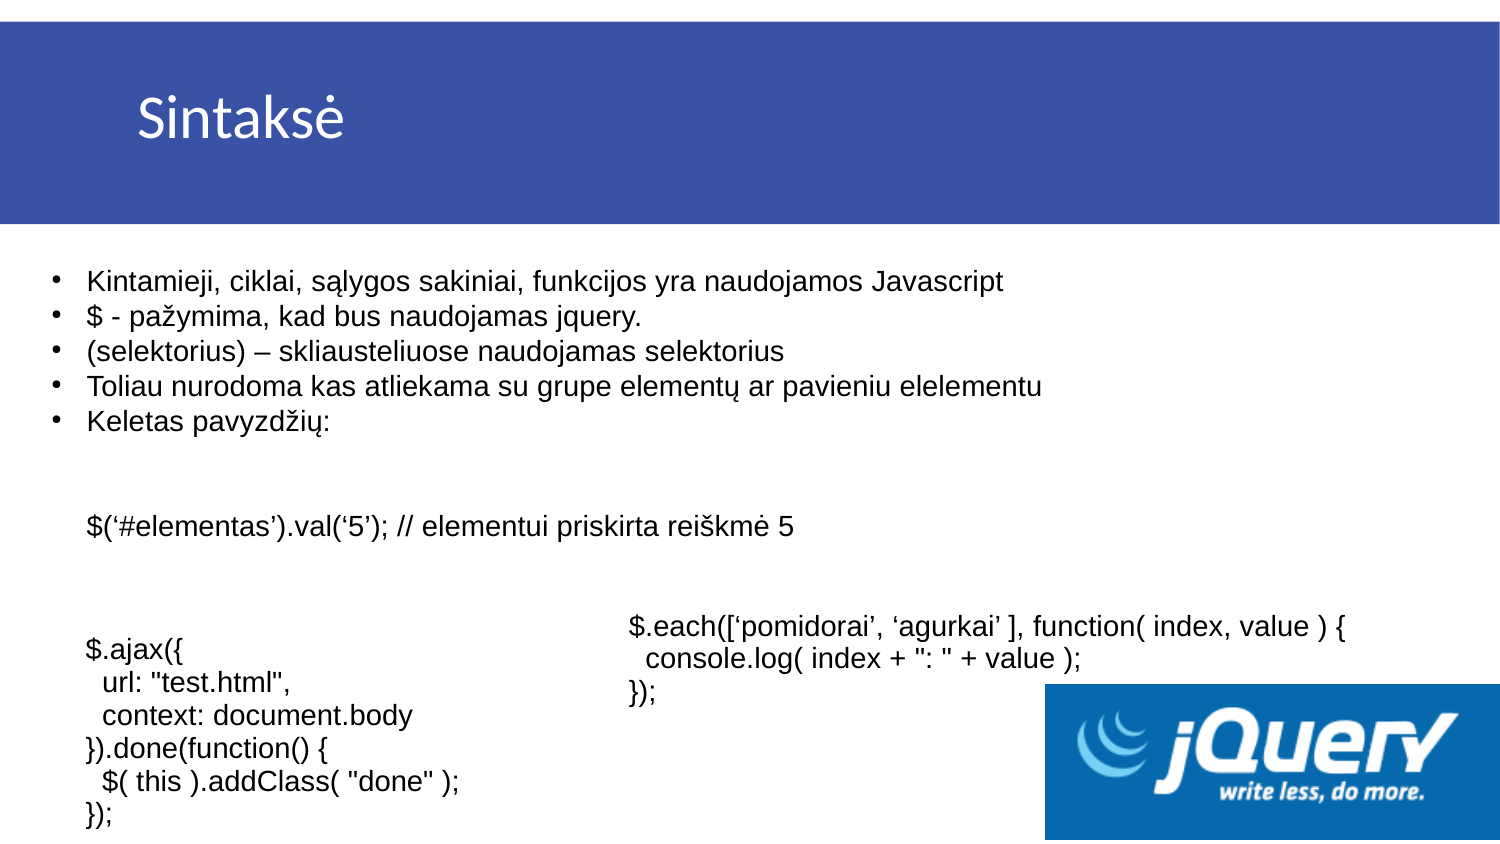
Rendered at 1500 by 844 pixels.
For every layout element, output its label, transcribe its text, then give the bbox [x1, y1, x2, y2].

picture [1045, 684, 1500, 840]
text_box $.each([‘pomidorai’, ‘agurkai’ ], function( index, value ) { console.log( index + ": " + value ); }); [614, 602, 1500, 749]
title Sintaksė [122, 72, 1500, 167]
text_box $.ajax({ url: "test.html", context: document.body }).done(function() { $( this ).addClass( "done" ); }); [70, 625, 579, 844]
text_box Kintamieji, ciklai, sąlygos sakiniai, funkcijos yra naudojamos Javascript $ - pažymima, kad bus naudojamas jquery. (selektorius) – skliausteliuose naudojamas selektorius Toliau nurodoma kas atliekama su grupe elementų ar pavieniu elelementu Keletas pavyzdžių: $(‘#elementas’).val(‘5’); // elementui priskirta reiškmė 5 [36, 247, 1389, 789]
